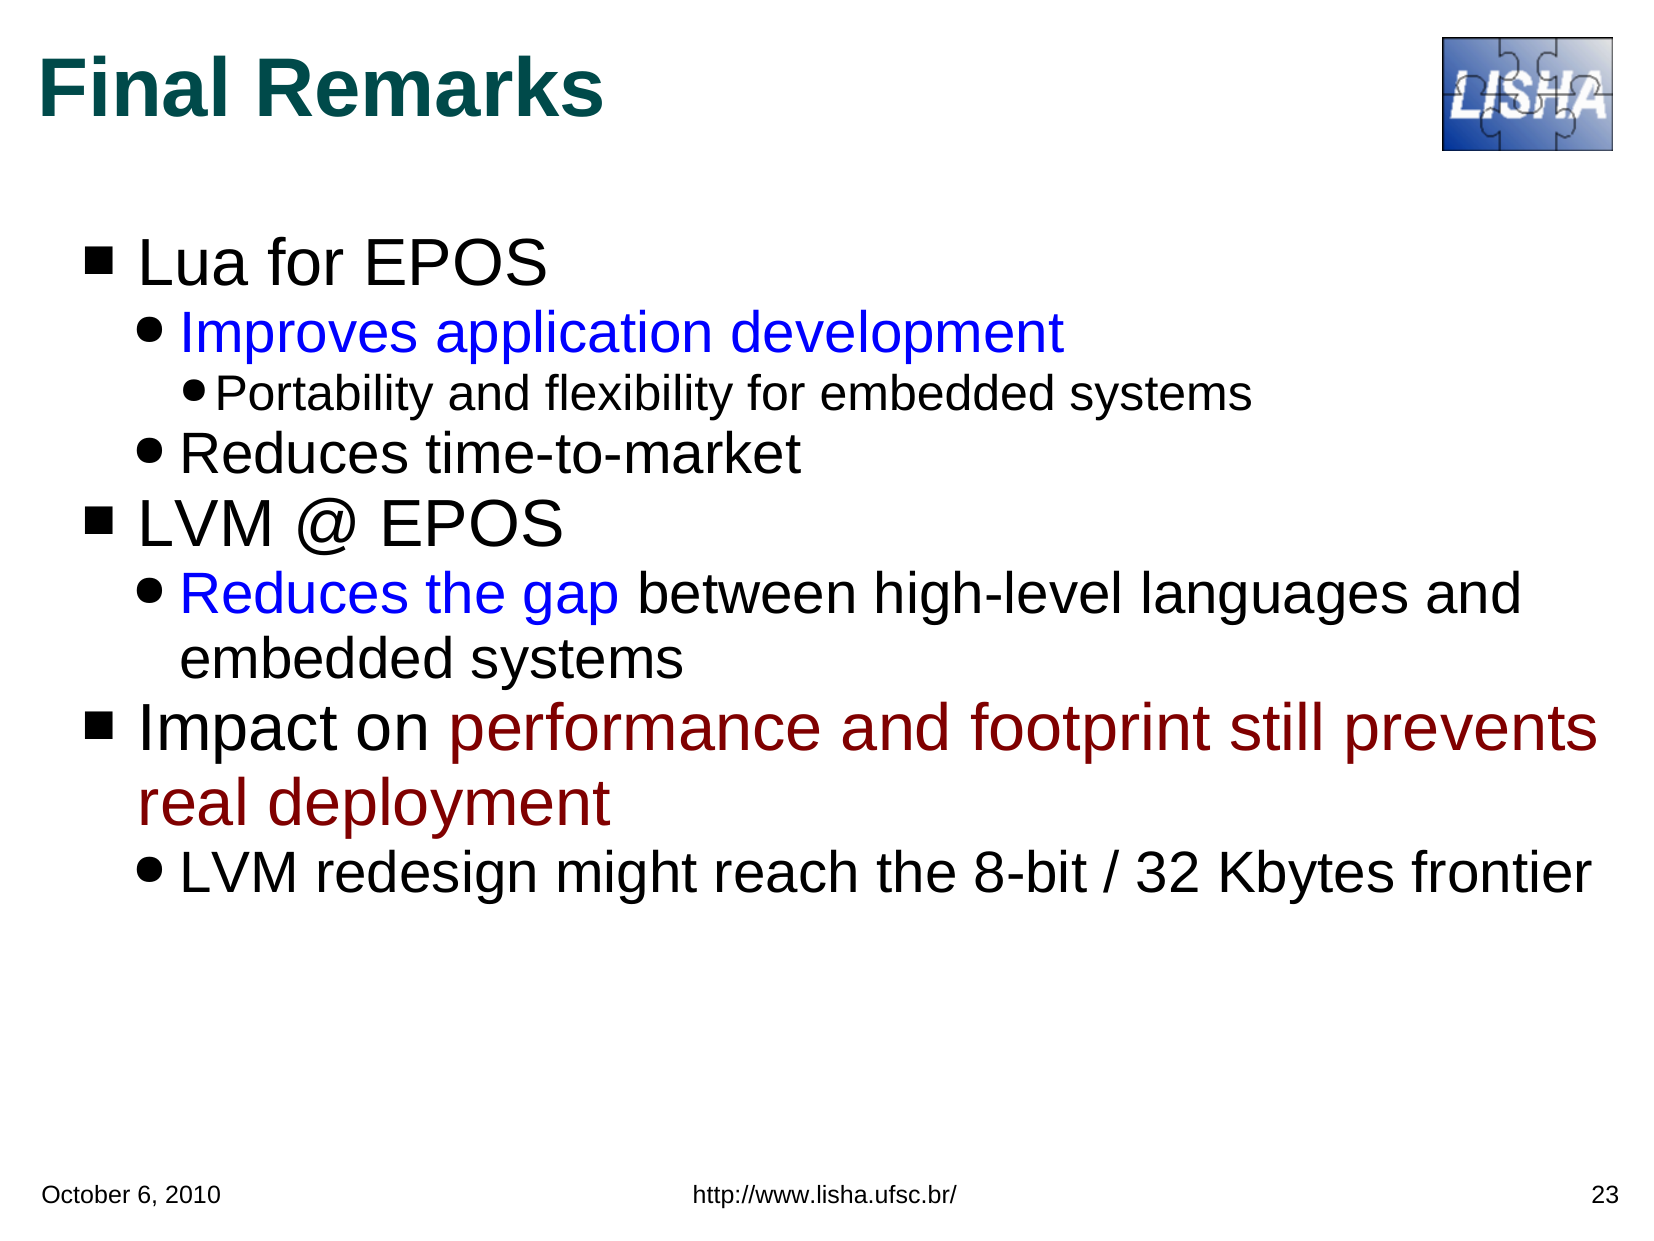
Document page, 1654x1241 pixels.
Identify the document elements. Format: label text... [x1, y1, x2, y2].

title Final Remarks [37, 37, 1426, 151]
list Lua for EPOS Improves application development Portability and flexibility for embedded systems Reduces time-to-market LVM @ EPOS Reduces the gap between high-level languages and embedded systems Impact on performance and footprint still prevents real deployment LVM redesign might reach the 8-bit / 32 Kbytes frontier [37, 225, 1613, 1163]
picture [1442, 37, 1613, 151]
